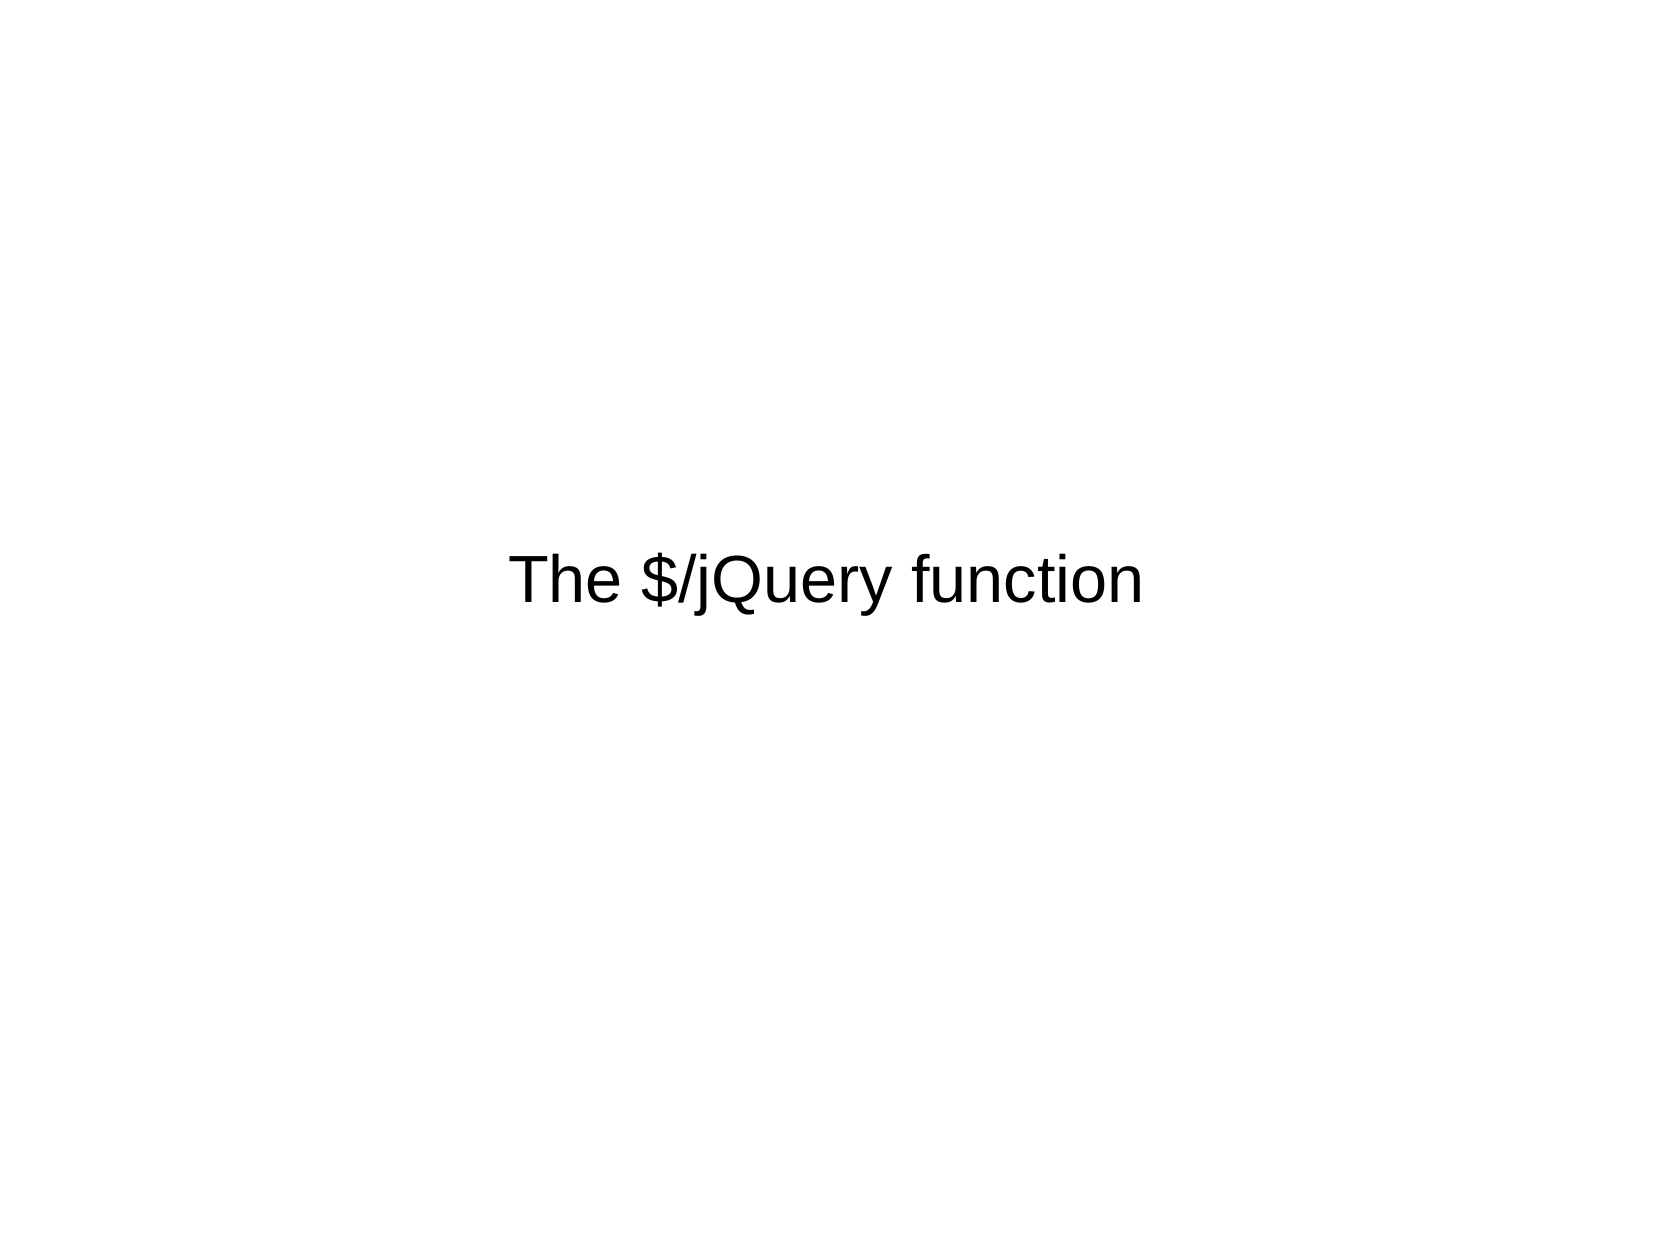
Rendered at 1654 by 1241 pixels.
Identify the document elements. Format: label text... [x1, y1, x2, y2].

subtitle The $/jQuery function [82, 49, 1571, 1109]
